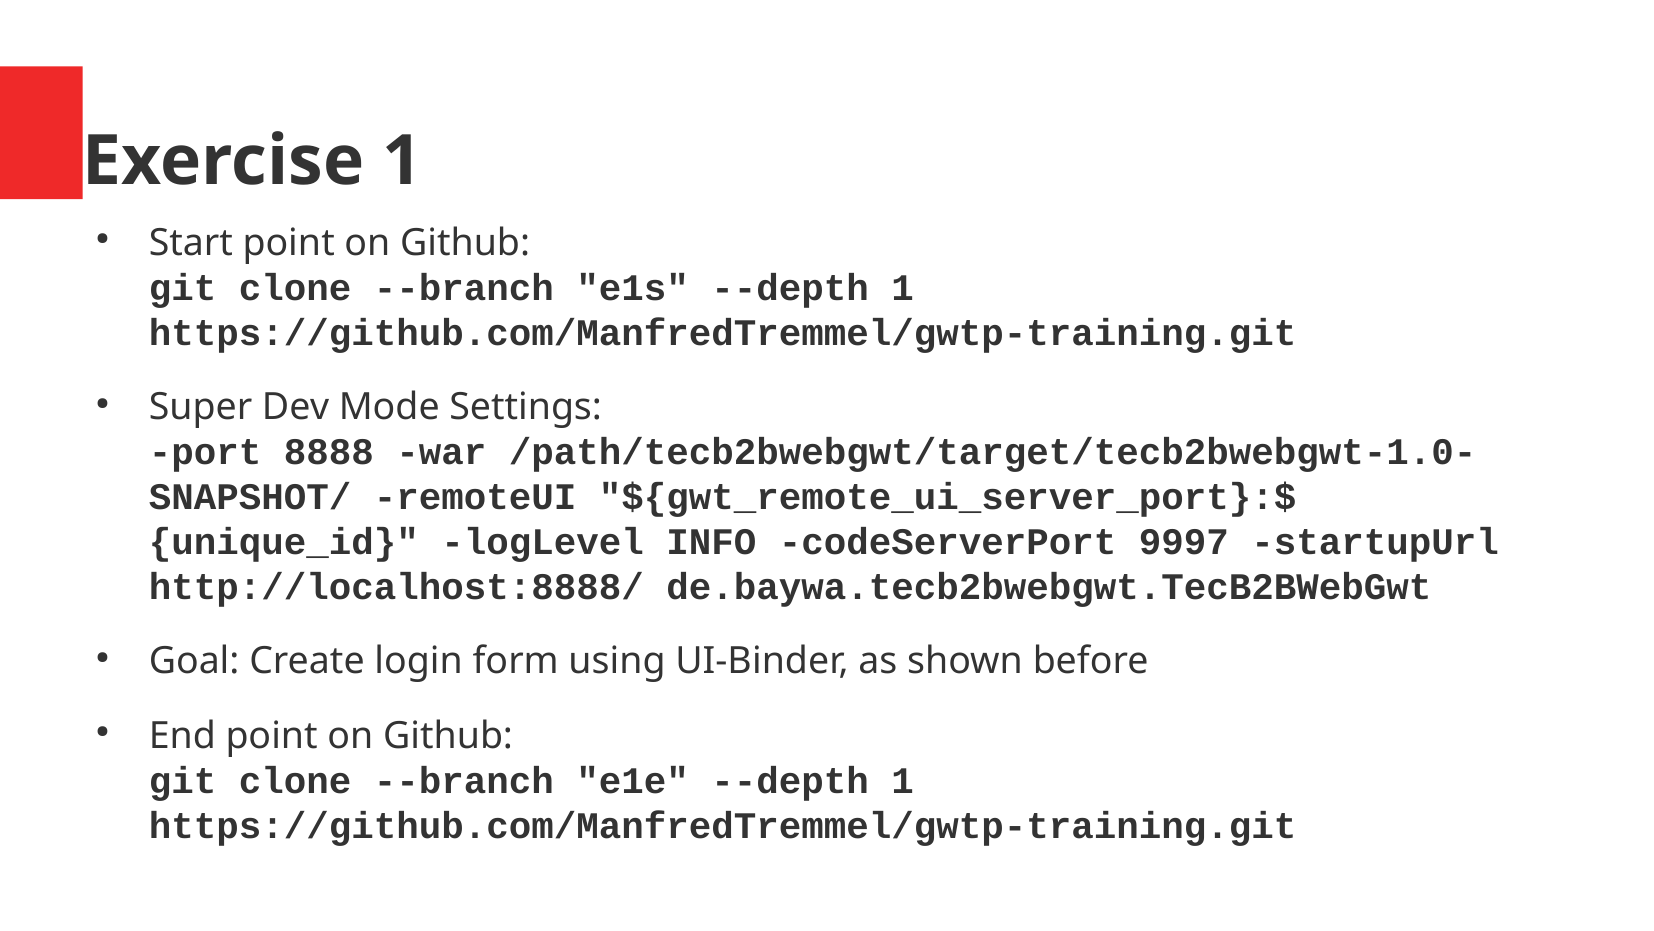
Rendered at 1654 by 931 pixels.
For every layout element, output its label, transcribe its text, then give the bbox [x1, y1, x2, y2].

list Start point on Github: git clone --branch "e1s" --depth 1 https://github.com/ManfredTremmel/gwtp-training.git Super Dev Mode Settings: -port 8888 -war /path/tecb2bwebgwt/target/tecb2bwebgwt-1.0-SNAPSHOT/ -remoteUI "${gwt_remote_ui_server_port}:${unique_id}" -logLevel INFO -codeServerPort 9997 -startupUrl http://localhost:8888/ de.baywa.tecb2bwebgwt.TecB2BWebGwt Goal: Create login form using UI-Binder, as shown before End point on Github: git clone --branch "e1e" --depth 1 https://github.com/ManfredTremmel/gwtp-training.git [78, 217, 1567, 875]
title Exercise 1 [82, 33, 1571, 196]
